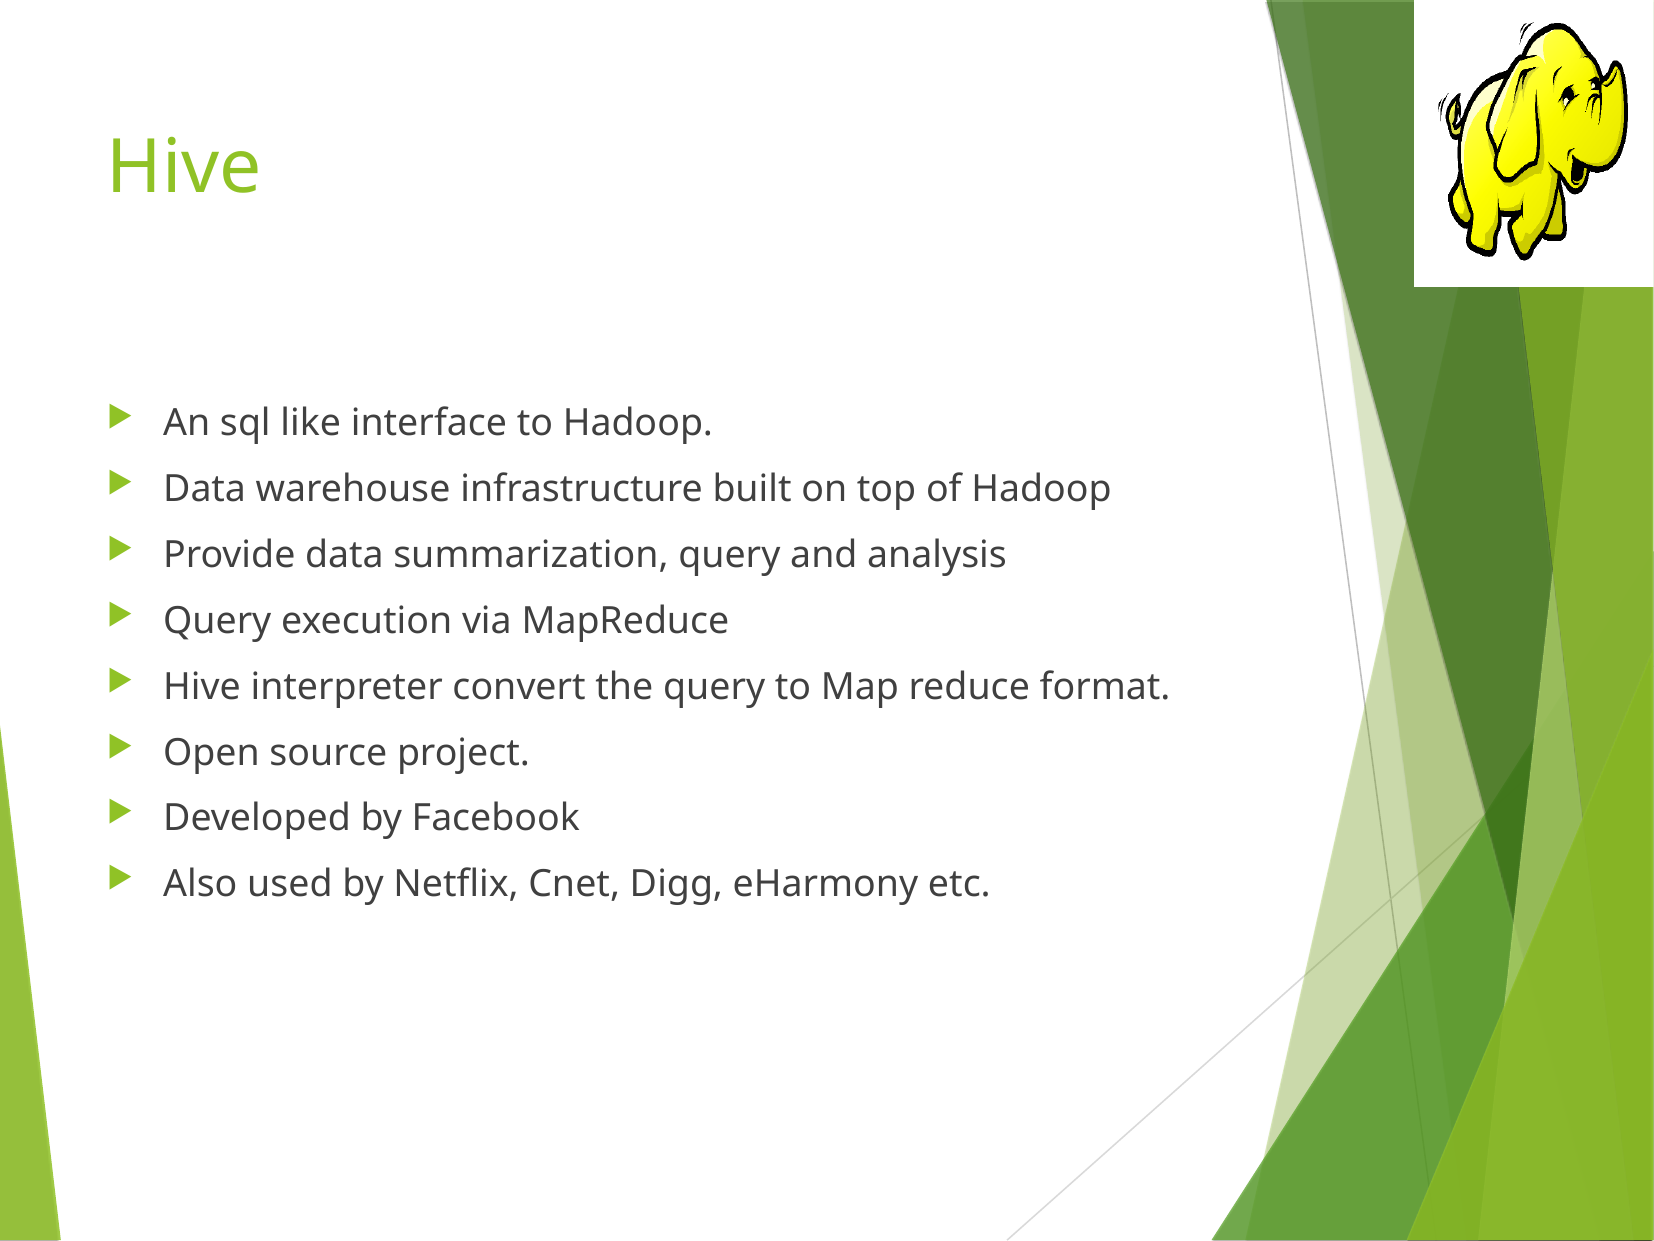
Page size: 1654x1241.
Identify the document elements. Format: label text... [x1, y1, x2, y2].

picture [1414, 0, 1654, 287]
title Hive [91, 110, 1258, 349]
list An sql like interface to Hadoop. Data warehouse infrastructure built on top of Hadoop Provide data summarization, query and analysis Query execution via MapReduce Hive interpreter convert the query to Map reduce format. Open source project. Developed by Facebook Also used by Netflix, Cnet, Digg, eHarmony etc. [91, 390, 1258, 1093]
